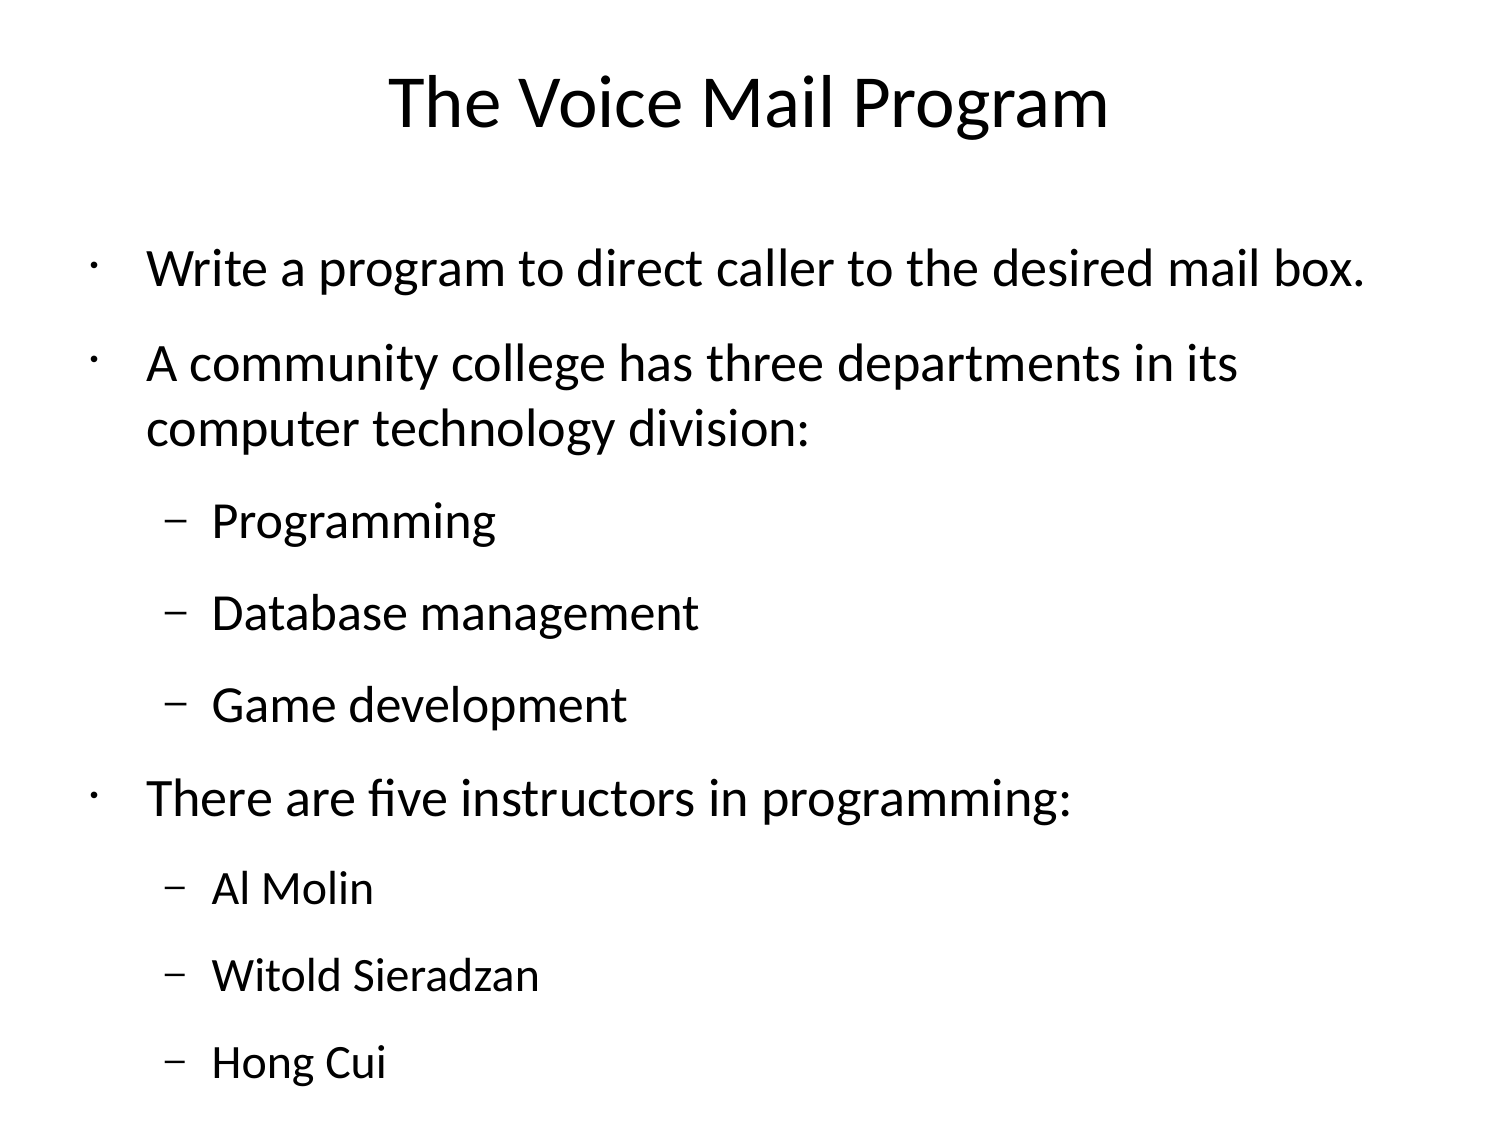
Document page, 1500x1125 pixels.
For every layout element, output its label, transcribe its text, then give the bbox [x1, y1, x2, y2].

list Write a program to direct caller to the desired mail box. A community college has three departments in its computer technology division: Programming Database management Game development There are five instructors in programming: Al Molin Witold Sieradzan Hong Cui Mary Orazem Joe Parks [75, 224, 1450, 1125]
title The Voice Mail Program [75, 45, 1425, 224]
